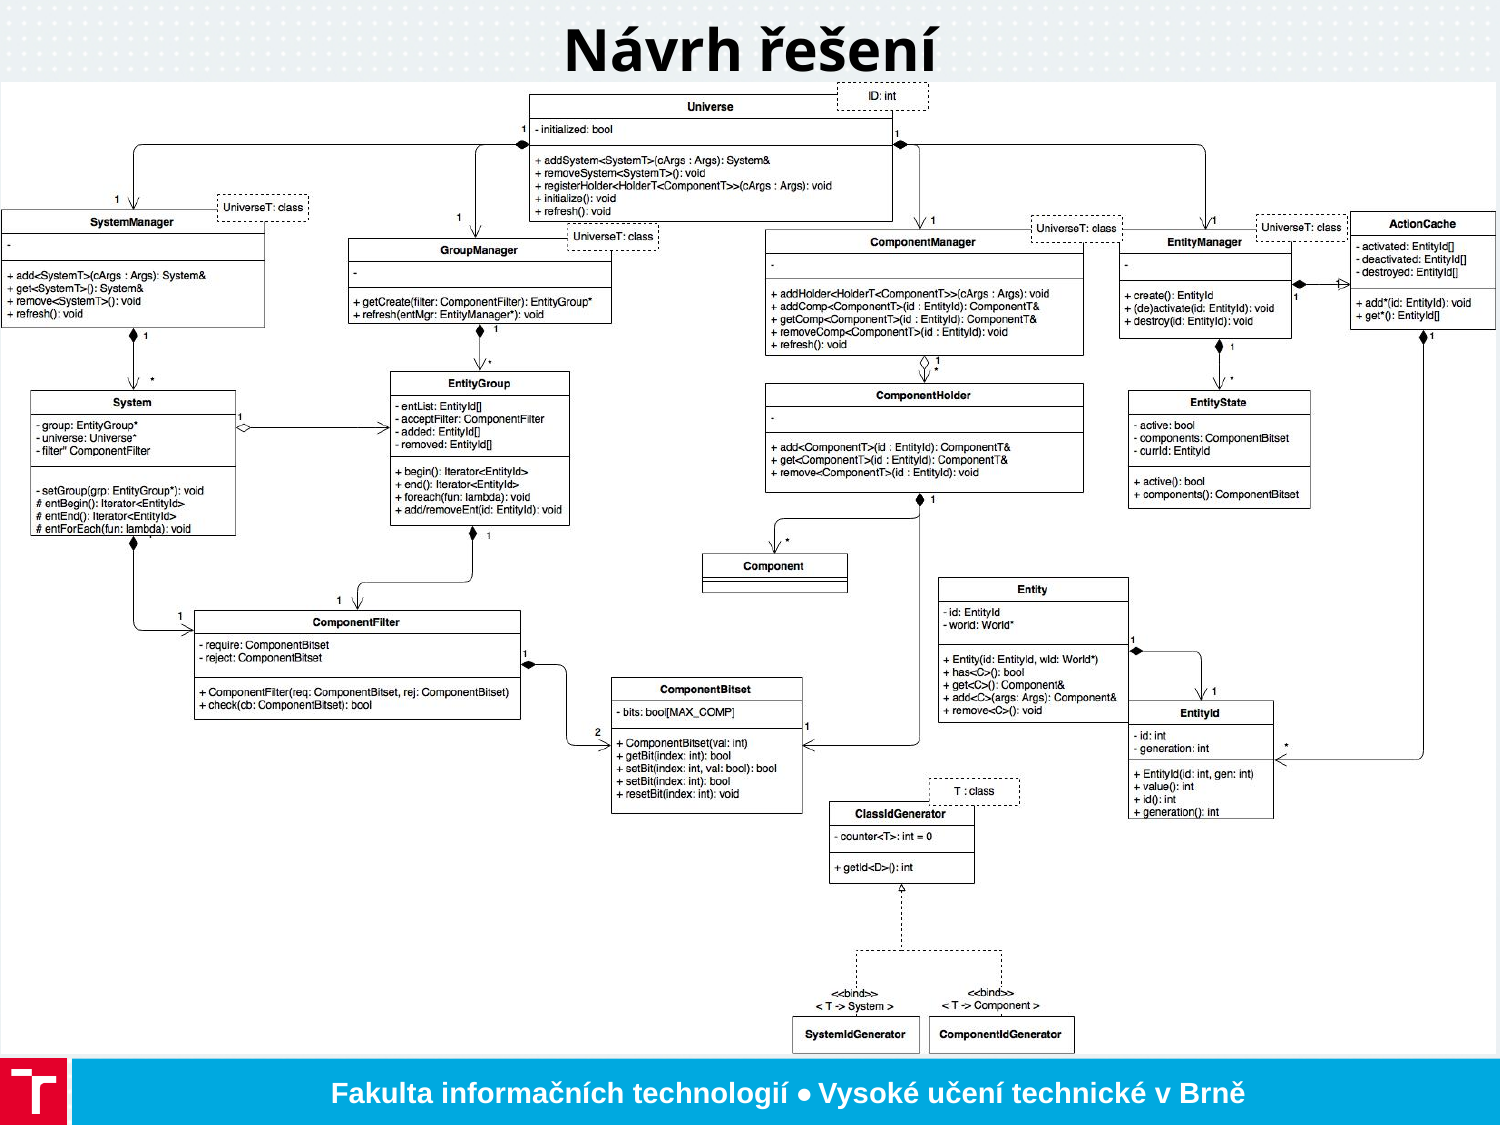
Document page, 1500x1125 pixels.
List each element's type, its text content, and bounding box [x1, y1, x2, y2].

title Návrh řešení [75, 7, 1425, 82]
picture [0, 0, 1500, 1125]
